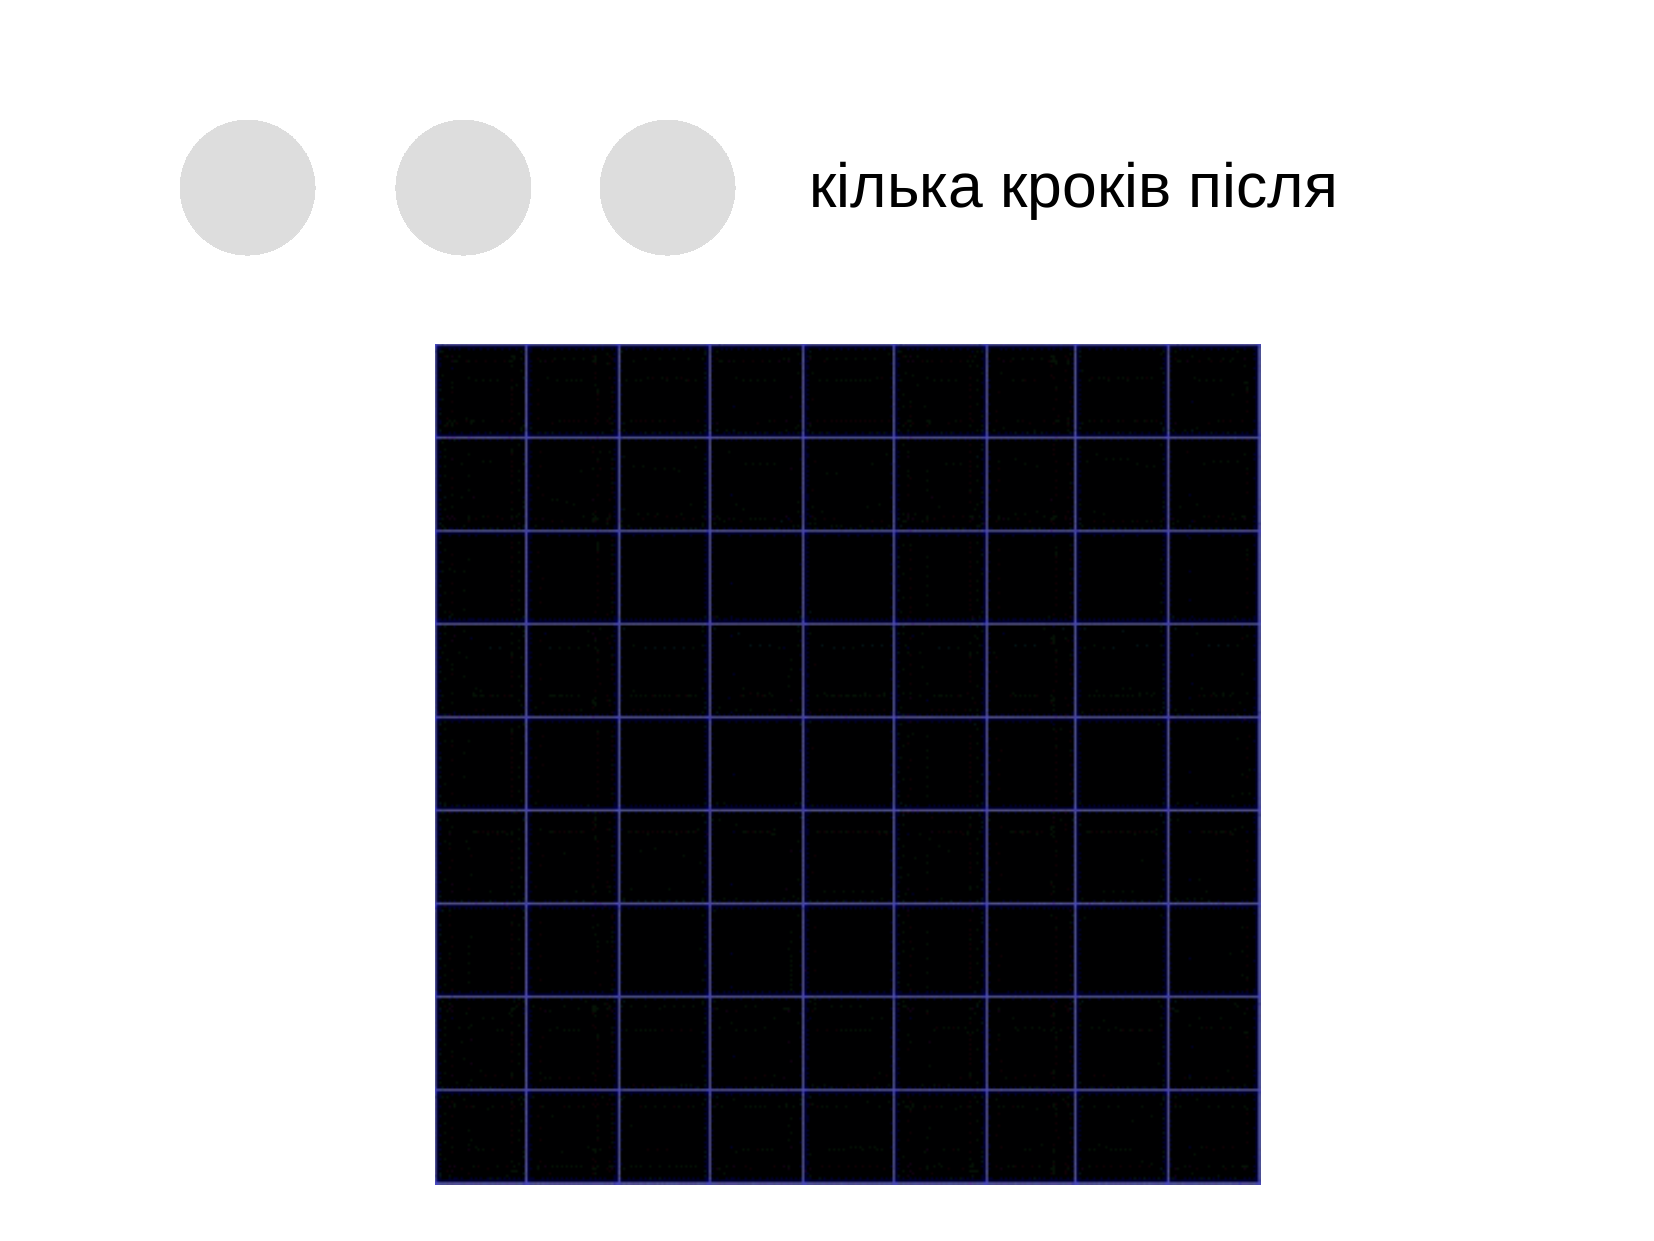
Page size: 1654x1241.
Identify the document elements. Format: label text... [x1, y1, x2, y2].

text_box [600, 120, 736, 256]
text_box [395, 120, 531, 256]
picture [435, 344, 1261, 1185]
text_box кілька кроків після [795, 143, 1354, 229]
text_box [180, 120, 316, 256]
